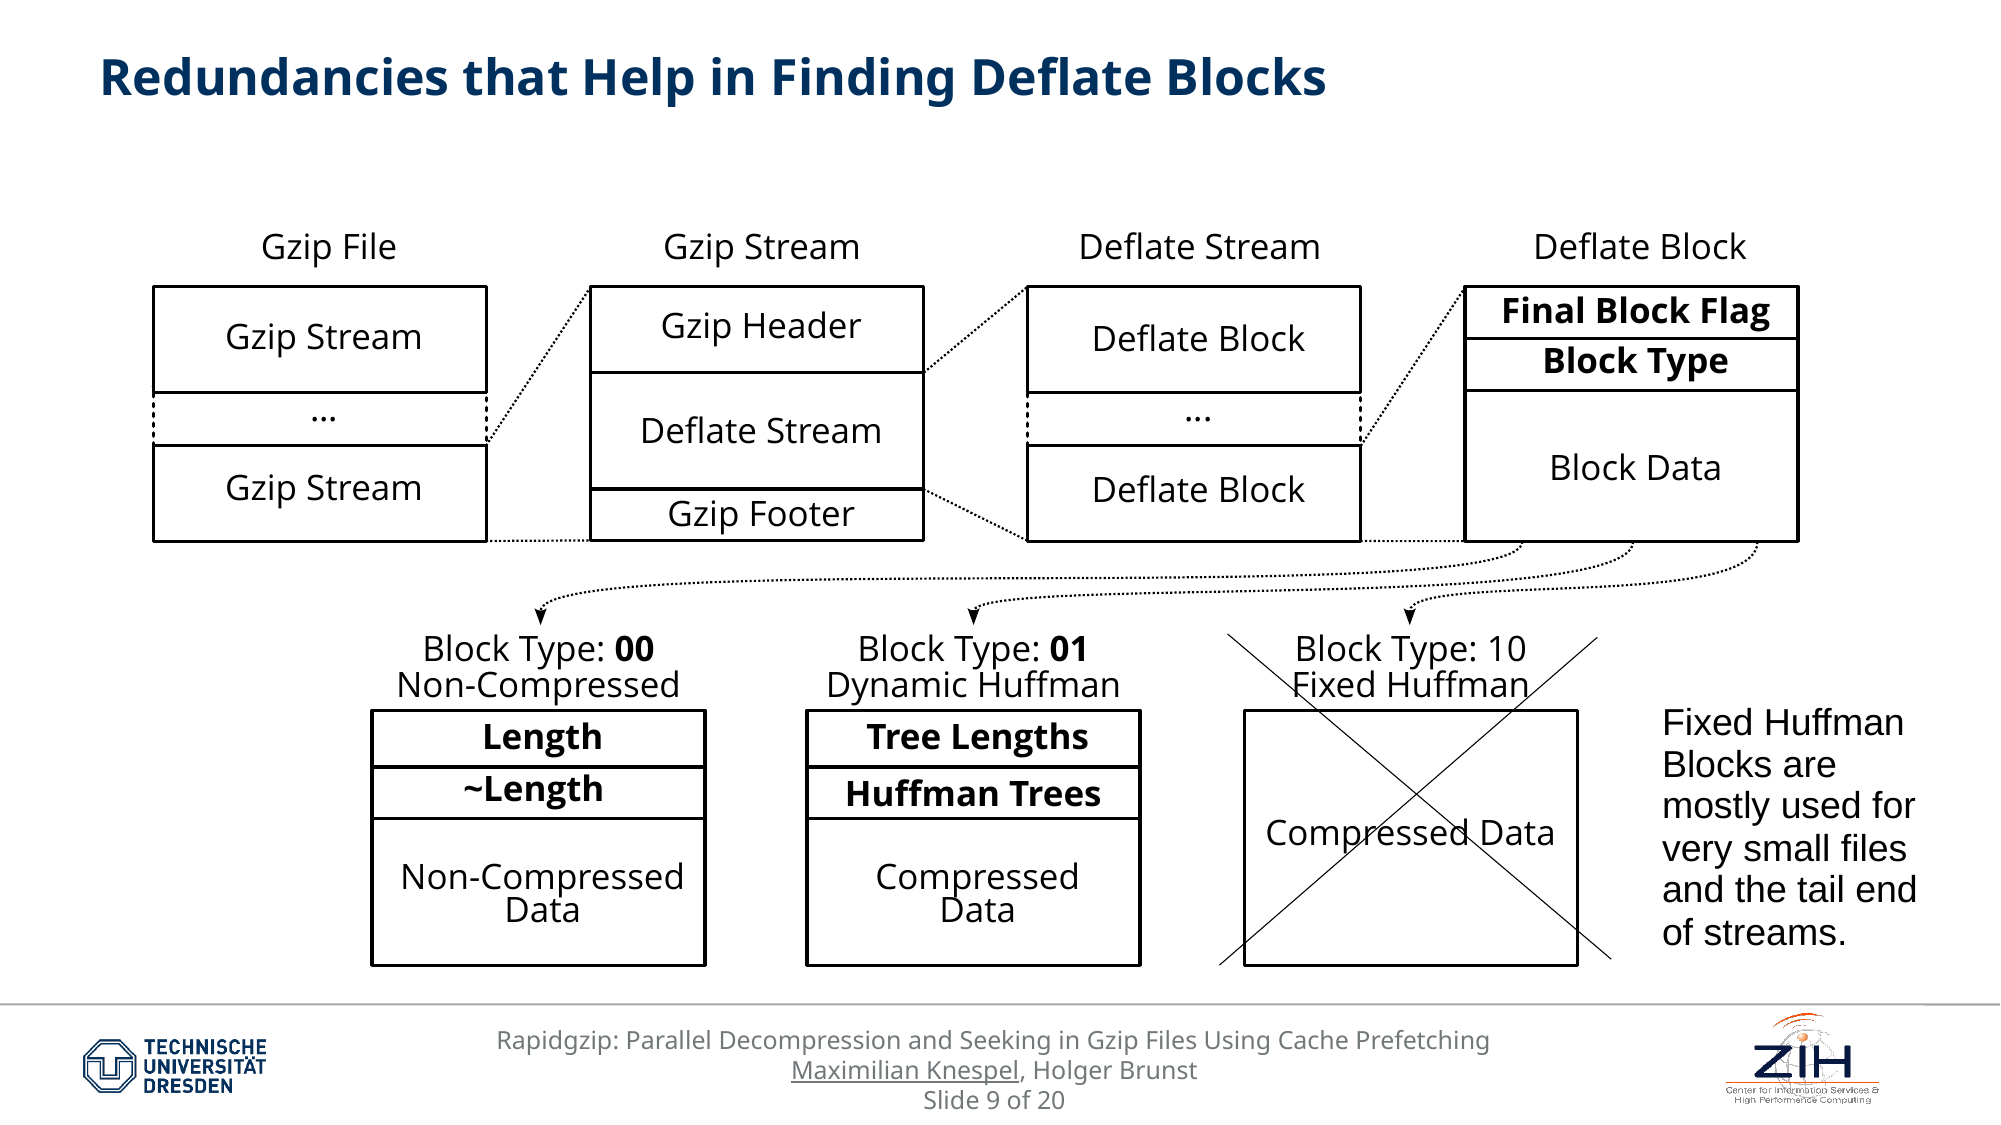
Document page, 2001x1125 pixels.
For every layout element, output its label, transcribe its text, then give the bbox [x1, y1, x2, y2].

picture [1726, 1013, 1879, 1104]
picture [151, 232, 1801, 968]
picture [83, 1039, 266, 1093]
title Redundancies that Help in Finding Deflate Blocks [99, 44, 1900, 233]
text_box Fixed Huffman Blocks are mostly used for very small files and the tail end of streams. [1647, 693, 1948, 961]
